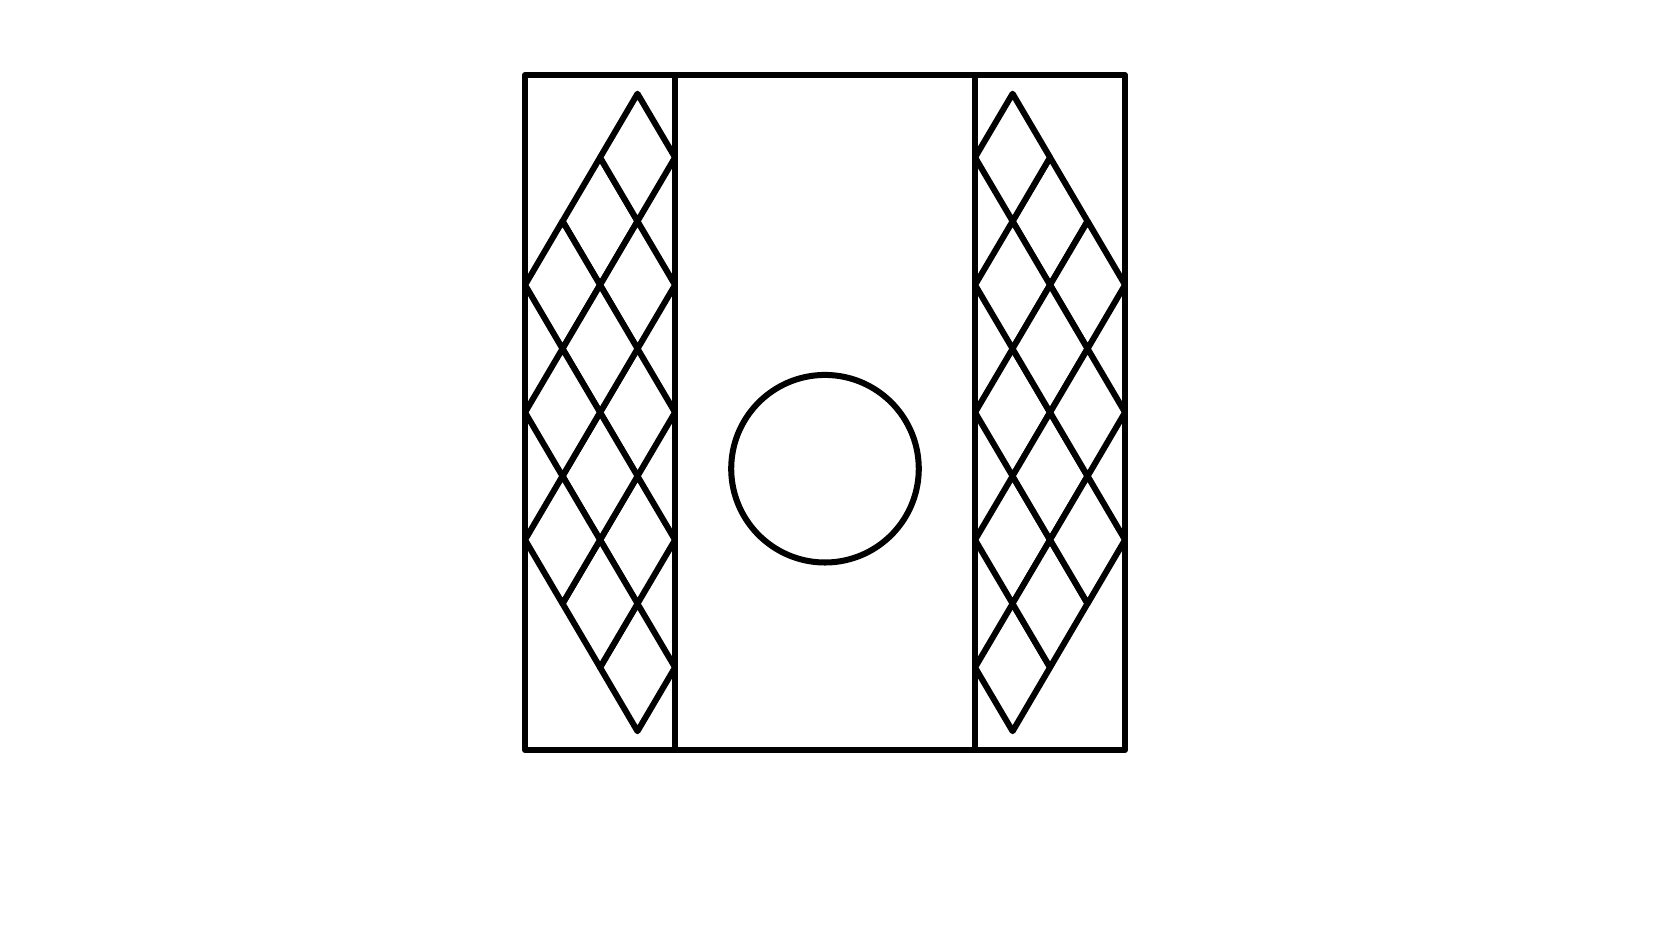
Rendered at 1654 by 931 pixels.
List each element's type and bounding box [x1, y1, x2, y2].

text_box [525, 75, 1126, 751]
